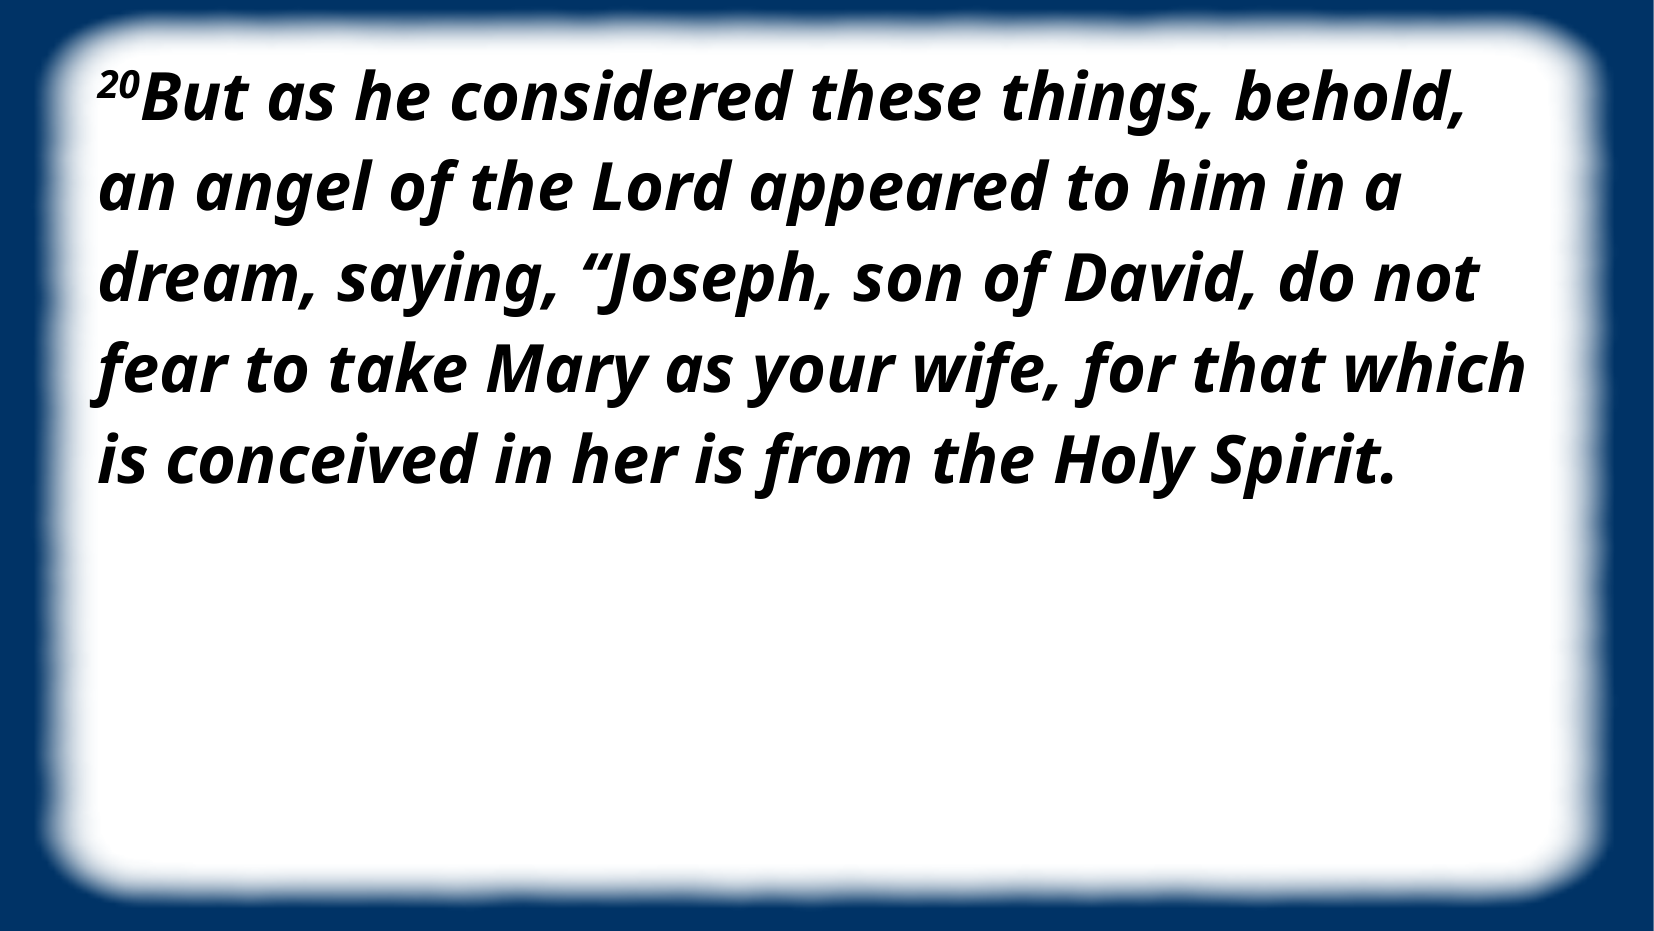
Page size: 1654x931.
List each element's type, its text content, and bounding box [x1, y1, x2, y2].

text_box 20But as he considered these things, behold, an angel of the Lord appeared to him in a dream, saying, “Joseph, son of David, do not fear to take Mary as your wife, for that which is conceived in her is from the Holy Spirit. [82, 41, 1568, 511]
picture [0, 0, 1654, 931]
